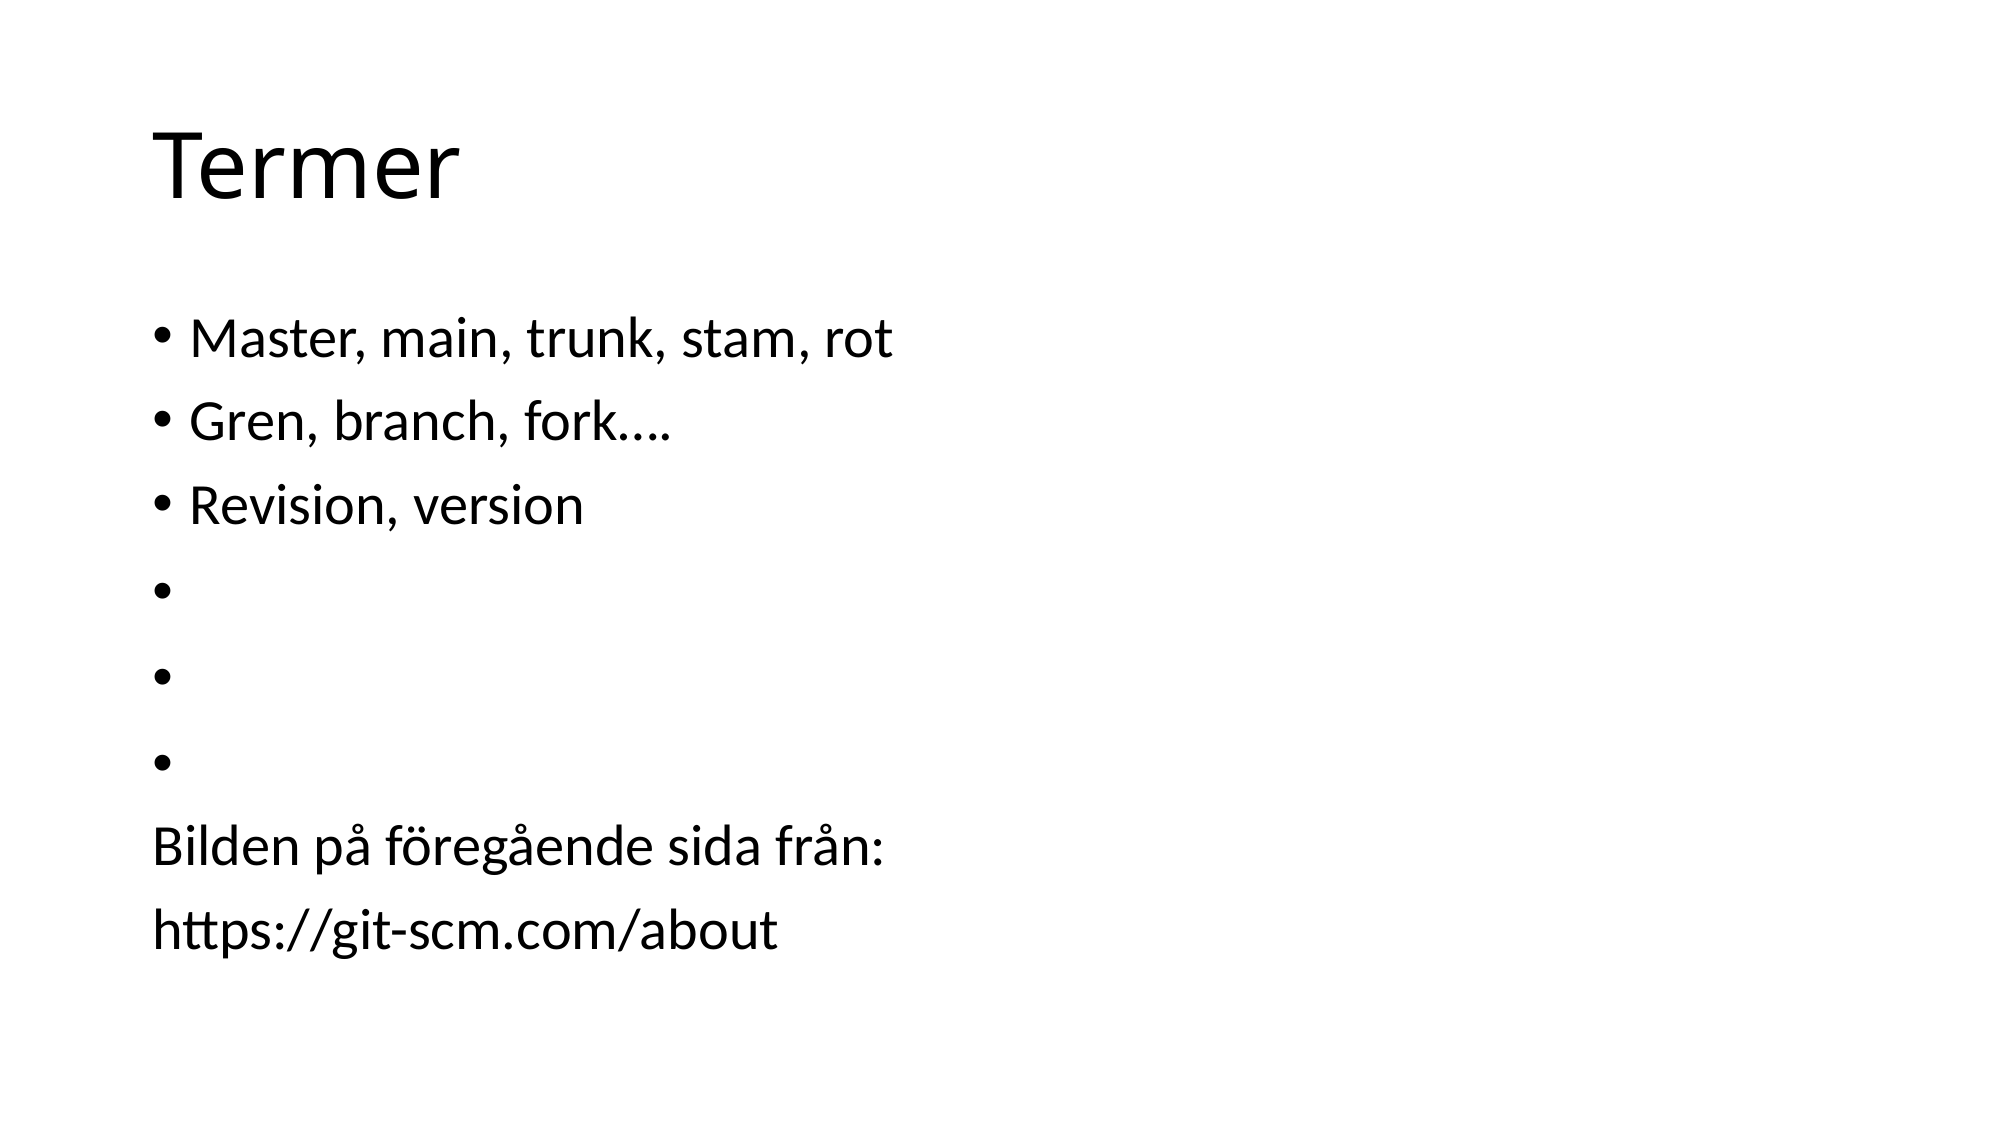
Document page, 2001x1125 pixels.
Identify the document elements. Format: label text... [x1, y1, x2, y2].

list Master, main, trunk, stam, rot Gren, branch, fork…. Revision, version Bilden på föregående sida från: https://git-scm.com/about [137, 299, 1863, 1014]
title Termer [137, 59, 1863, 278]
